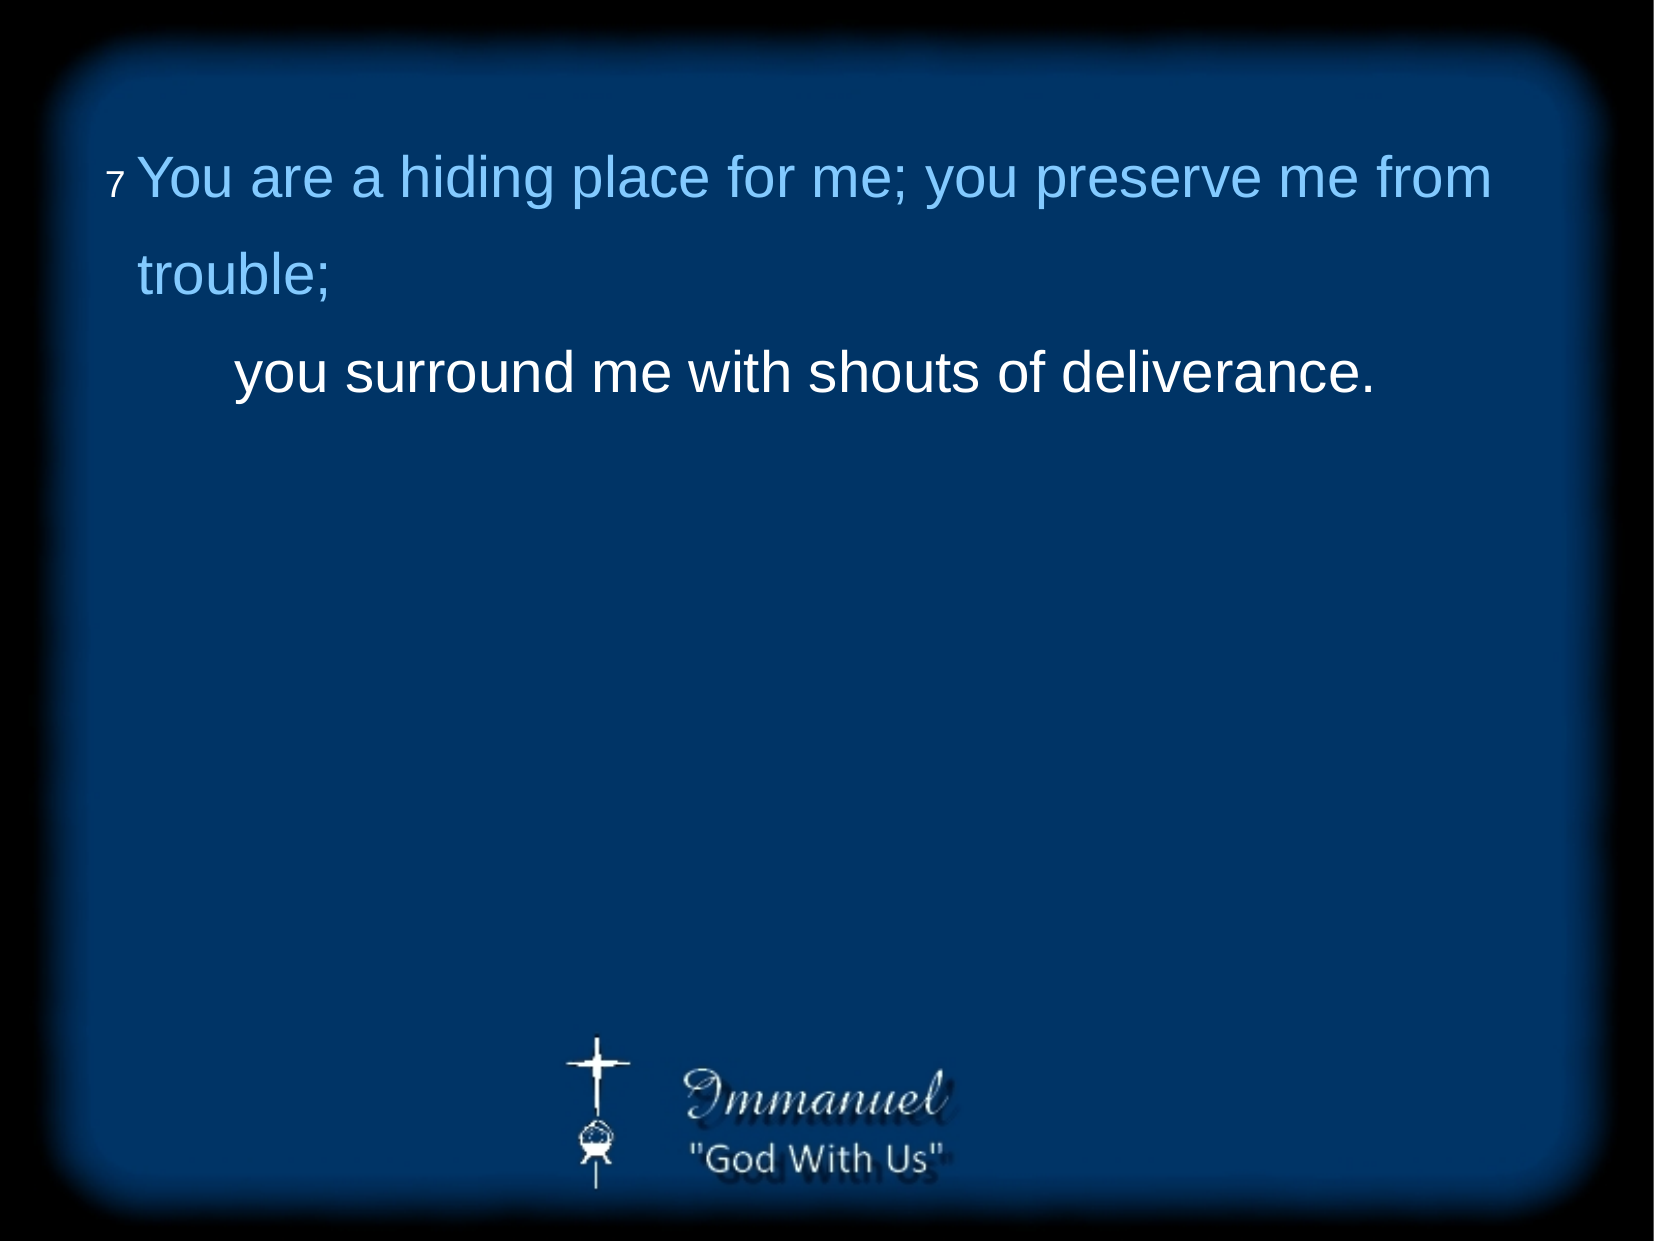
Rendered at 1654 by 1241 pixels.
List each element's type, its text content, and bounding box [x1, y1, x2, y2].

picture [0, 0, 1654, 1241]
text_box 7 You are a hiding place for me; you preserve me from trouble; you surround me with shouts of deliverance. [90, 105, 1561, 379]
